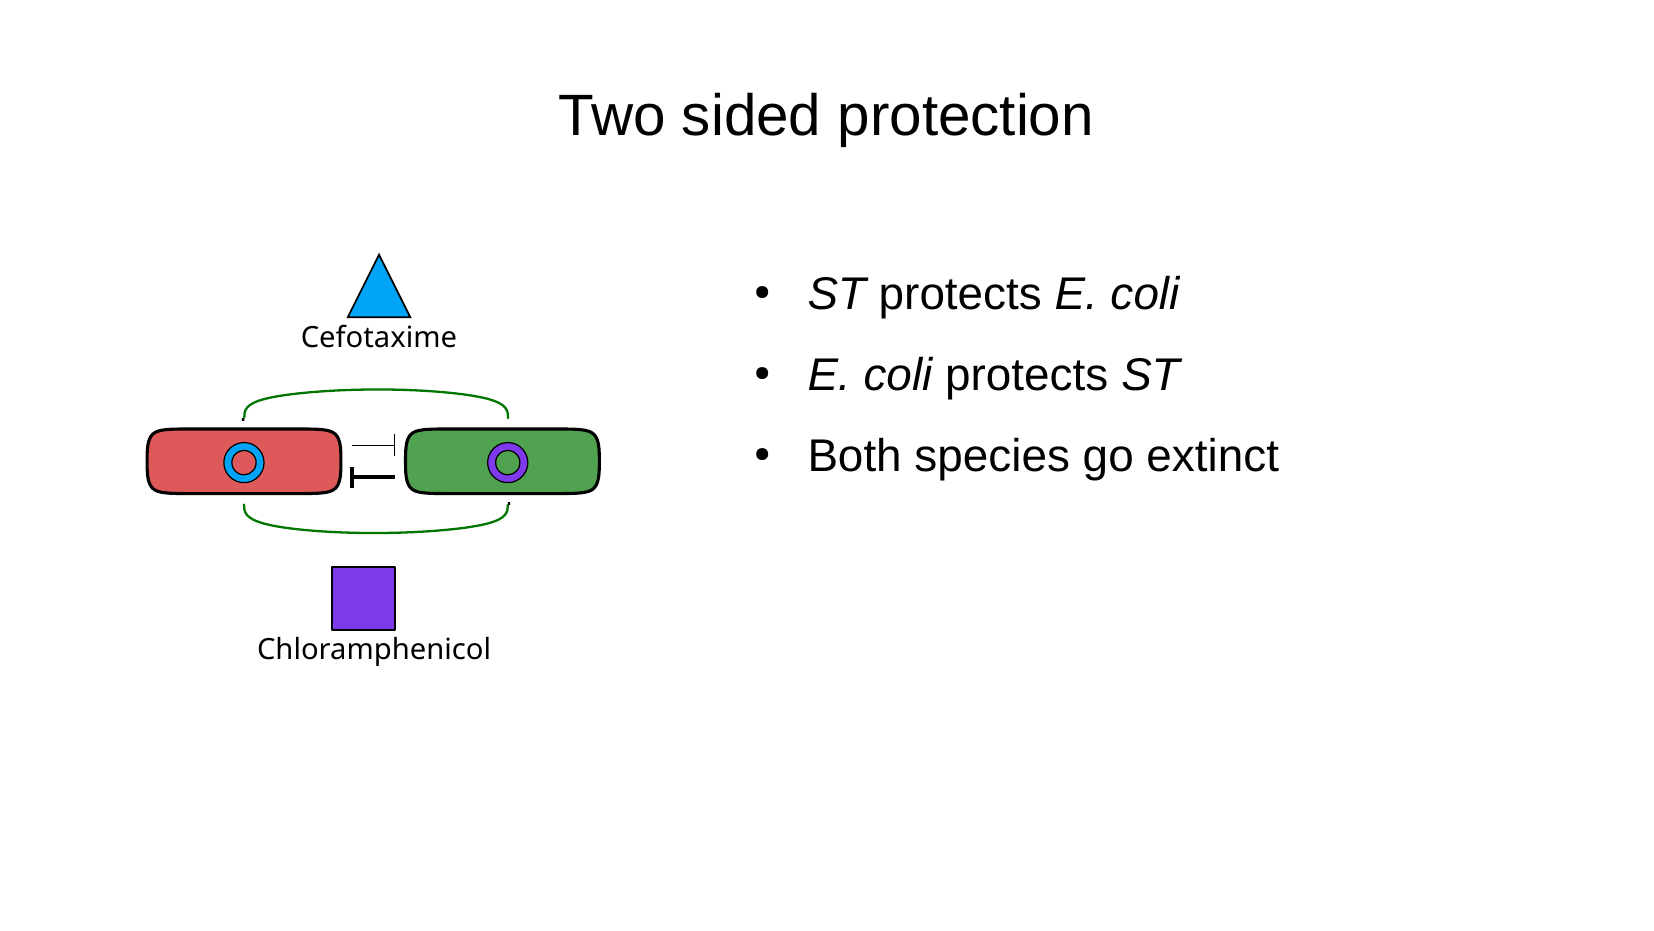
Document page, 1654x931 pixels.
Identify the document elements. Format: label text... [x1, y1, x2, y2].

picture [145, 252, 601, 739]
title Two sided protection [82, 37, 1571, 193]
list ST protects E. coli E. coli protects ST Both species go extinct [736, 267, 1325, 599]
